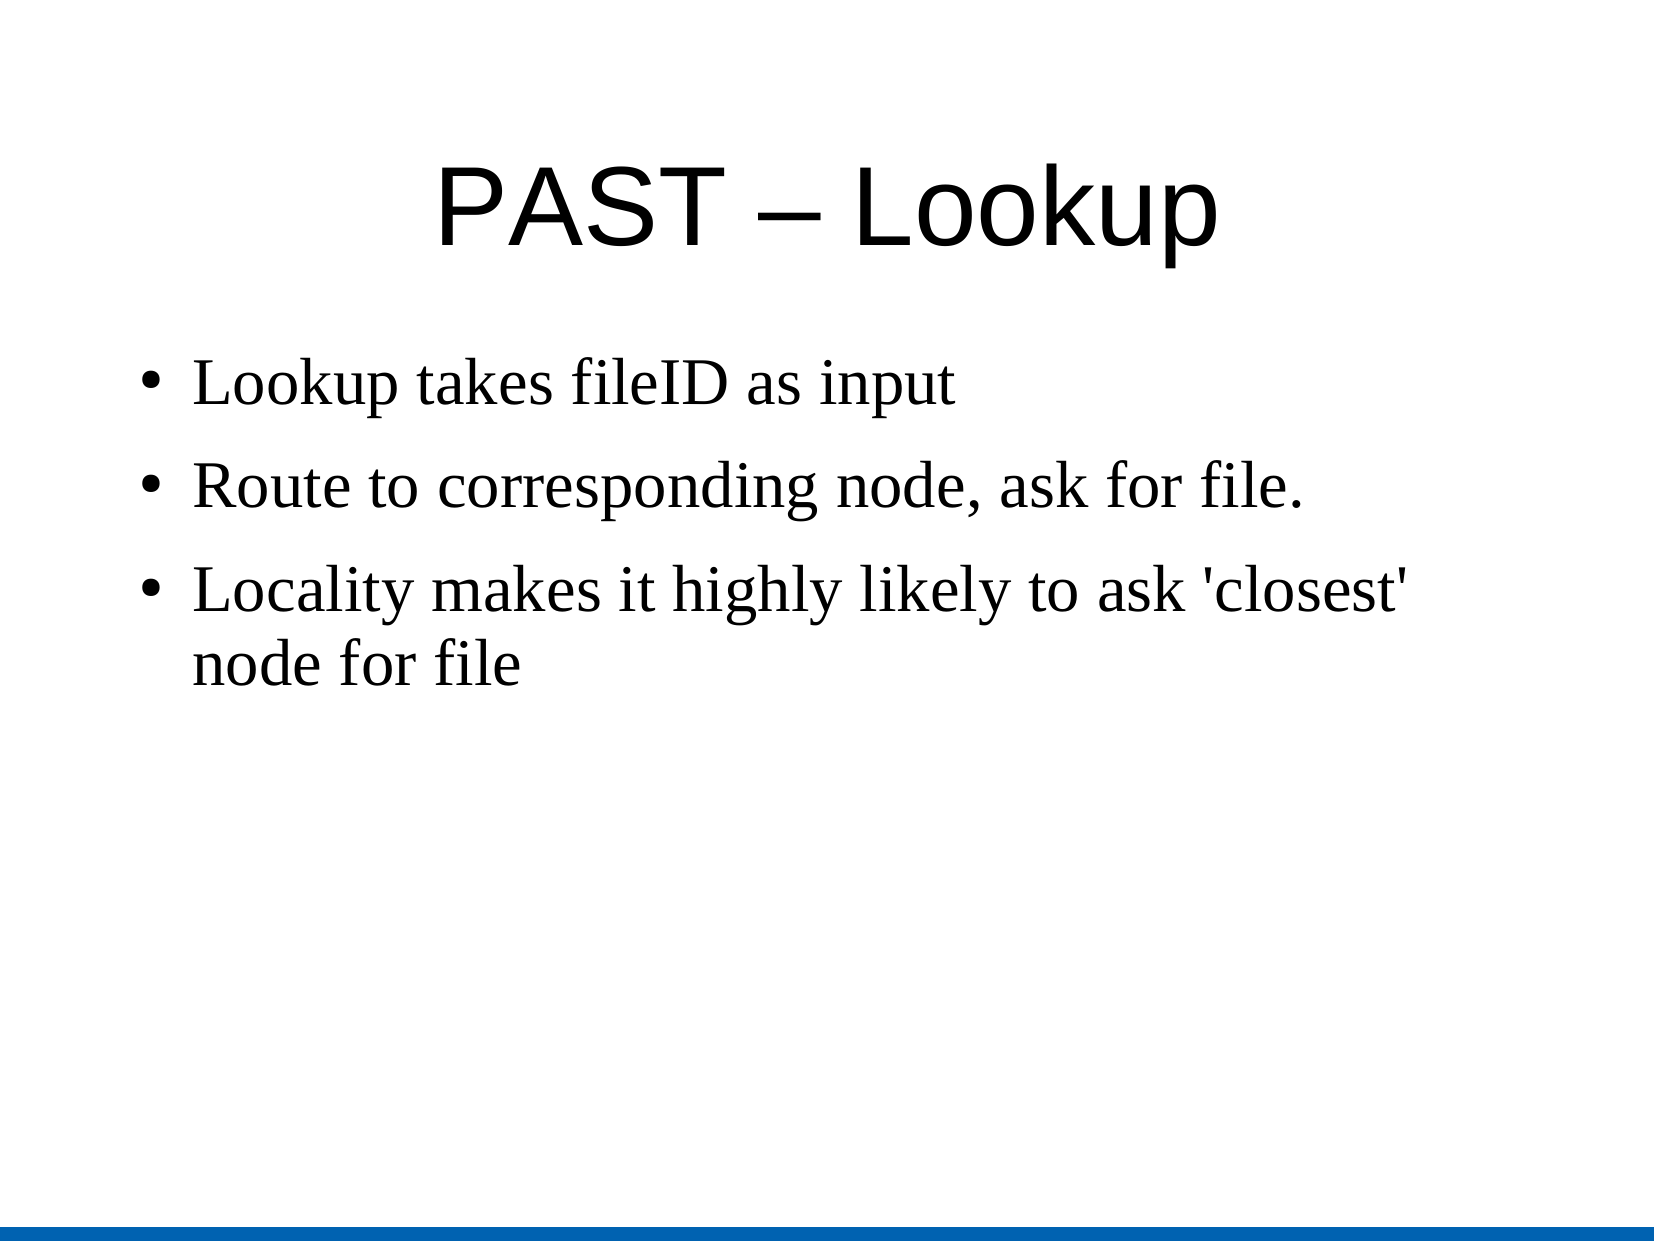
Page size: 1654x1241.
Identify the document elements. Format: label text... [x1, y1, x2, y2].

list Lookup takes fileID as input Route to corresponding node, ask for file. Locality makes it highly likely to ask 'closest' node for file [121, 344, 1533, 1127]
title PAST – Lookup [121, 102, 1533, 311]
